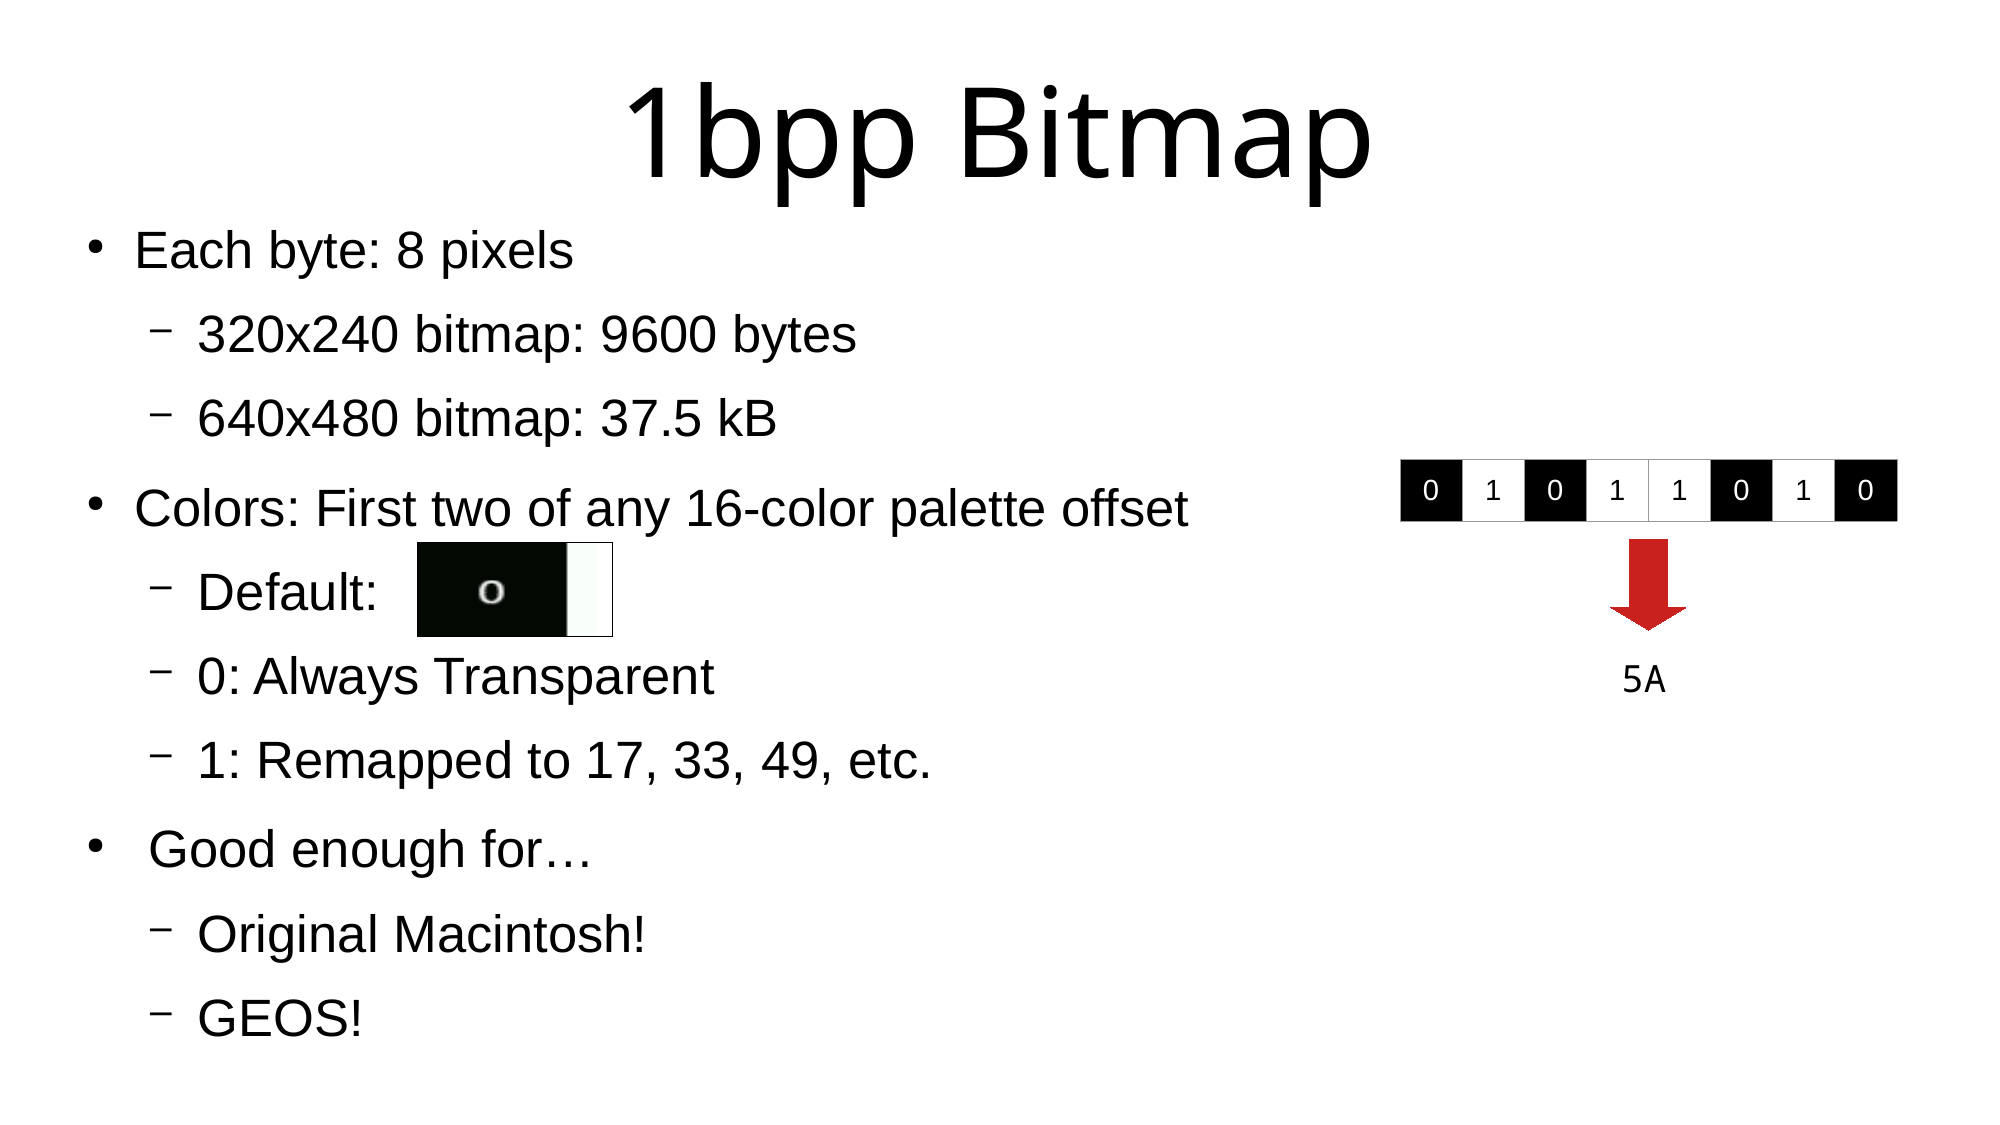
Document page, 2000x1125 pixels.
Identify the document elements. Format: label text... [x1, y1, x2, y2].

table_header 0 [1711, 460, 1772, 521]
table_header 1 [1649, 460, 1710, 521]
table_header 1 [1587, 460, 1648, 521]
title 1bpp Bitmap [30, 59, 1966, 215]
table_header 0 [1525, 460, 1586, 521]
table_header 0 [1401, 460, 1462, 521]
picture [418, 543, 598, 636]
table_header 1 [1773, 460, 1834, 521]
text_box [1610, 539, 1686, 631]
table_header 0 [1835, 460, 1897, 521]
table_header 1 [1463, 460, 1524, 521]
list Each byte: 8 pixels 320x240 bitmap: 9600 bytes 640x480 bitmap: 37.5 kB Colors: First two of any 16-color palette offset Default: 0: Always Transparent 1: Remapped to 17, 33, 49, etc. Good enough for… Original Macintosh! GEOS! [55, 215, 1963, 1063]
text_box 5A [1606, 645, 1771, 1034]
